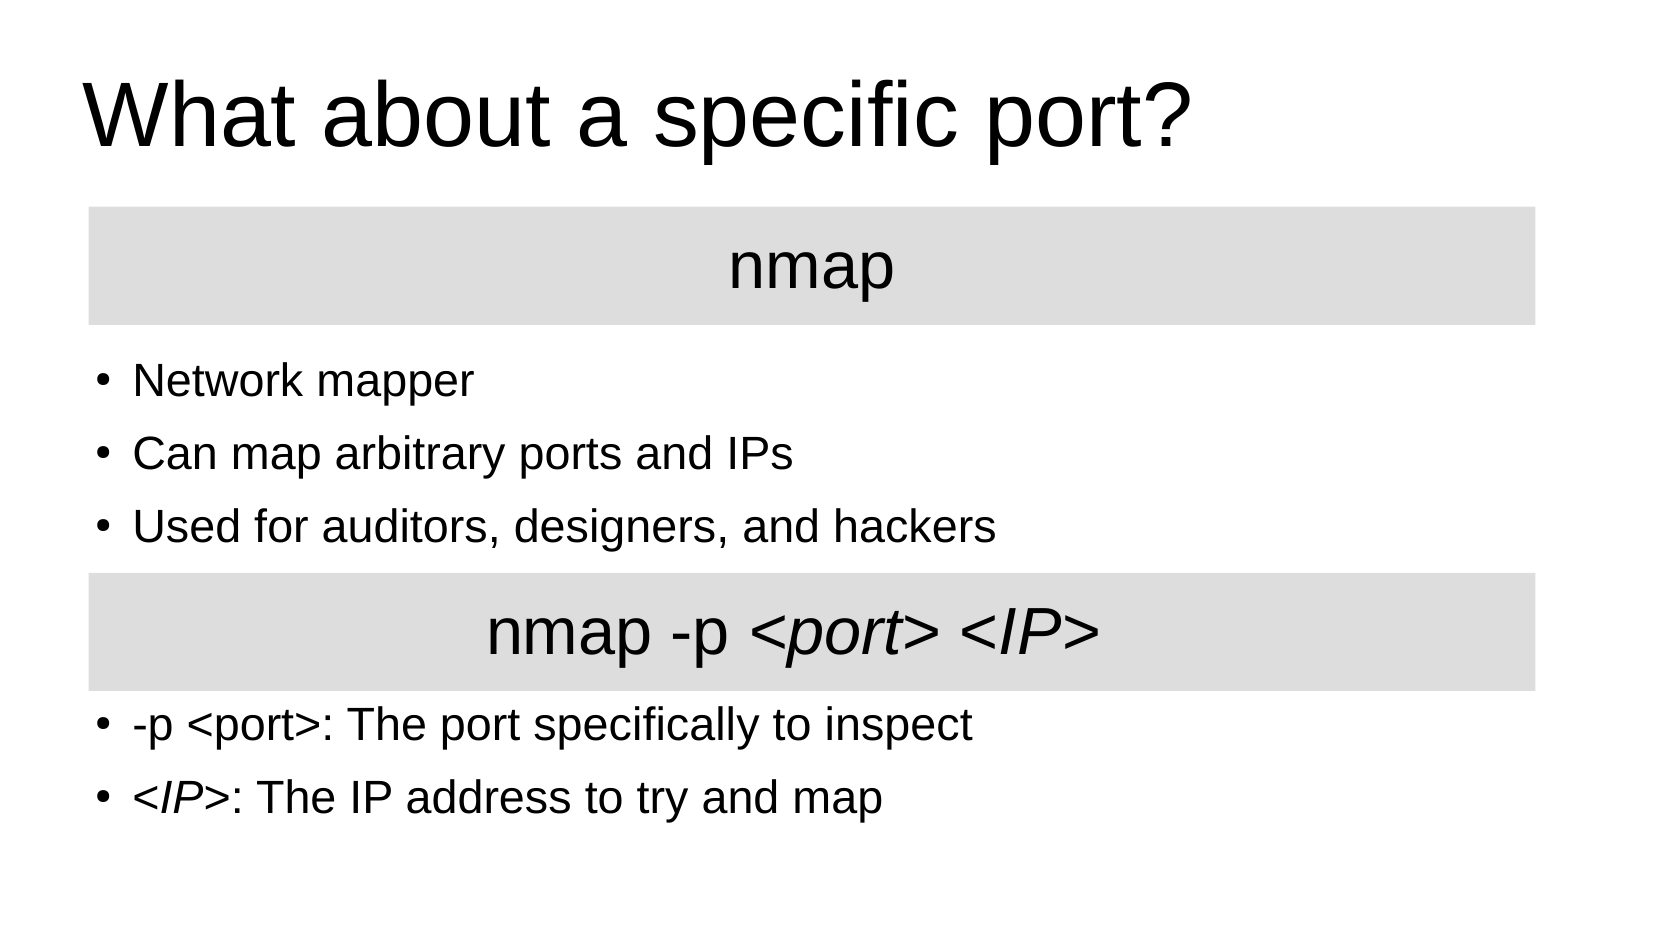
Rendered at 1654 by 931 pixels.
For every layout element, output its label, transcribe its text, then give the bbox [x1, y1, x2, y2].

list Network mapper Can map arbitrary ports and IPs Used for auditors, designers, and hackers -p <port>: The port specifically to inspect <IP>: The IP address to try and map [82, 354, 1571, 827]
title What about a specific port? [82, 37, 1571, 193]
text_box nmap [88, 206, 1536, 325]
text_box nmap -p <port> <IP> [88, 572, 1536, 691]
